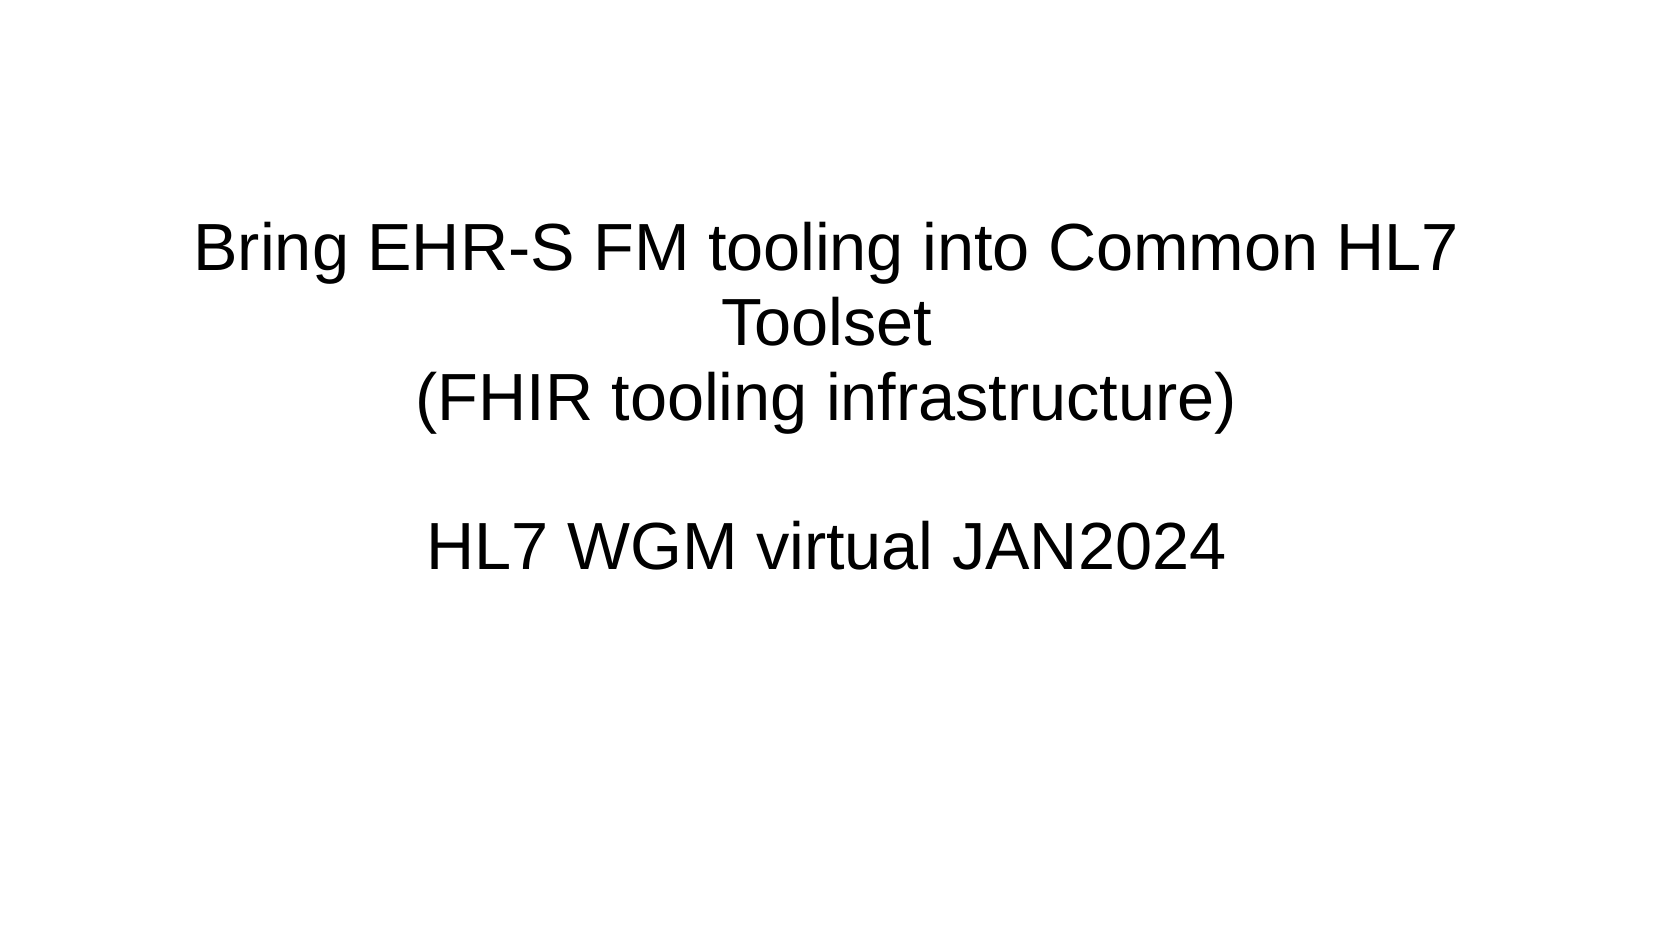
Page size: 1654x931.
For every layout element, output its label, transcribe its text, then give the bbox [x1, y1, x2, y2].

subtitle Bring EHR-S FM tooling into Common HL7 Toolset (FHIR tooling infrastructure) HL7 WGM virtual JAN2024 [82, 37, 1571, 757]
